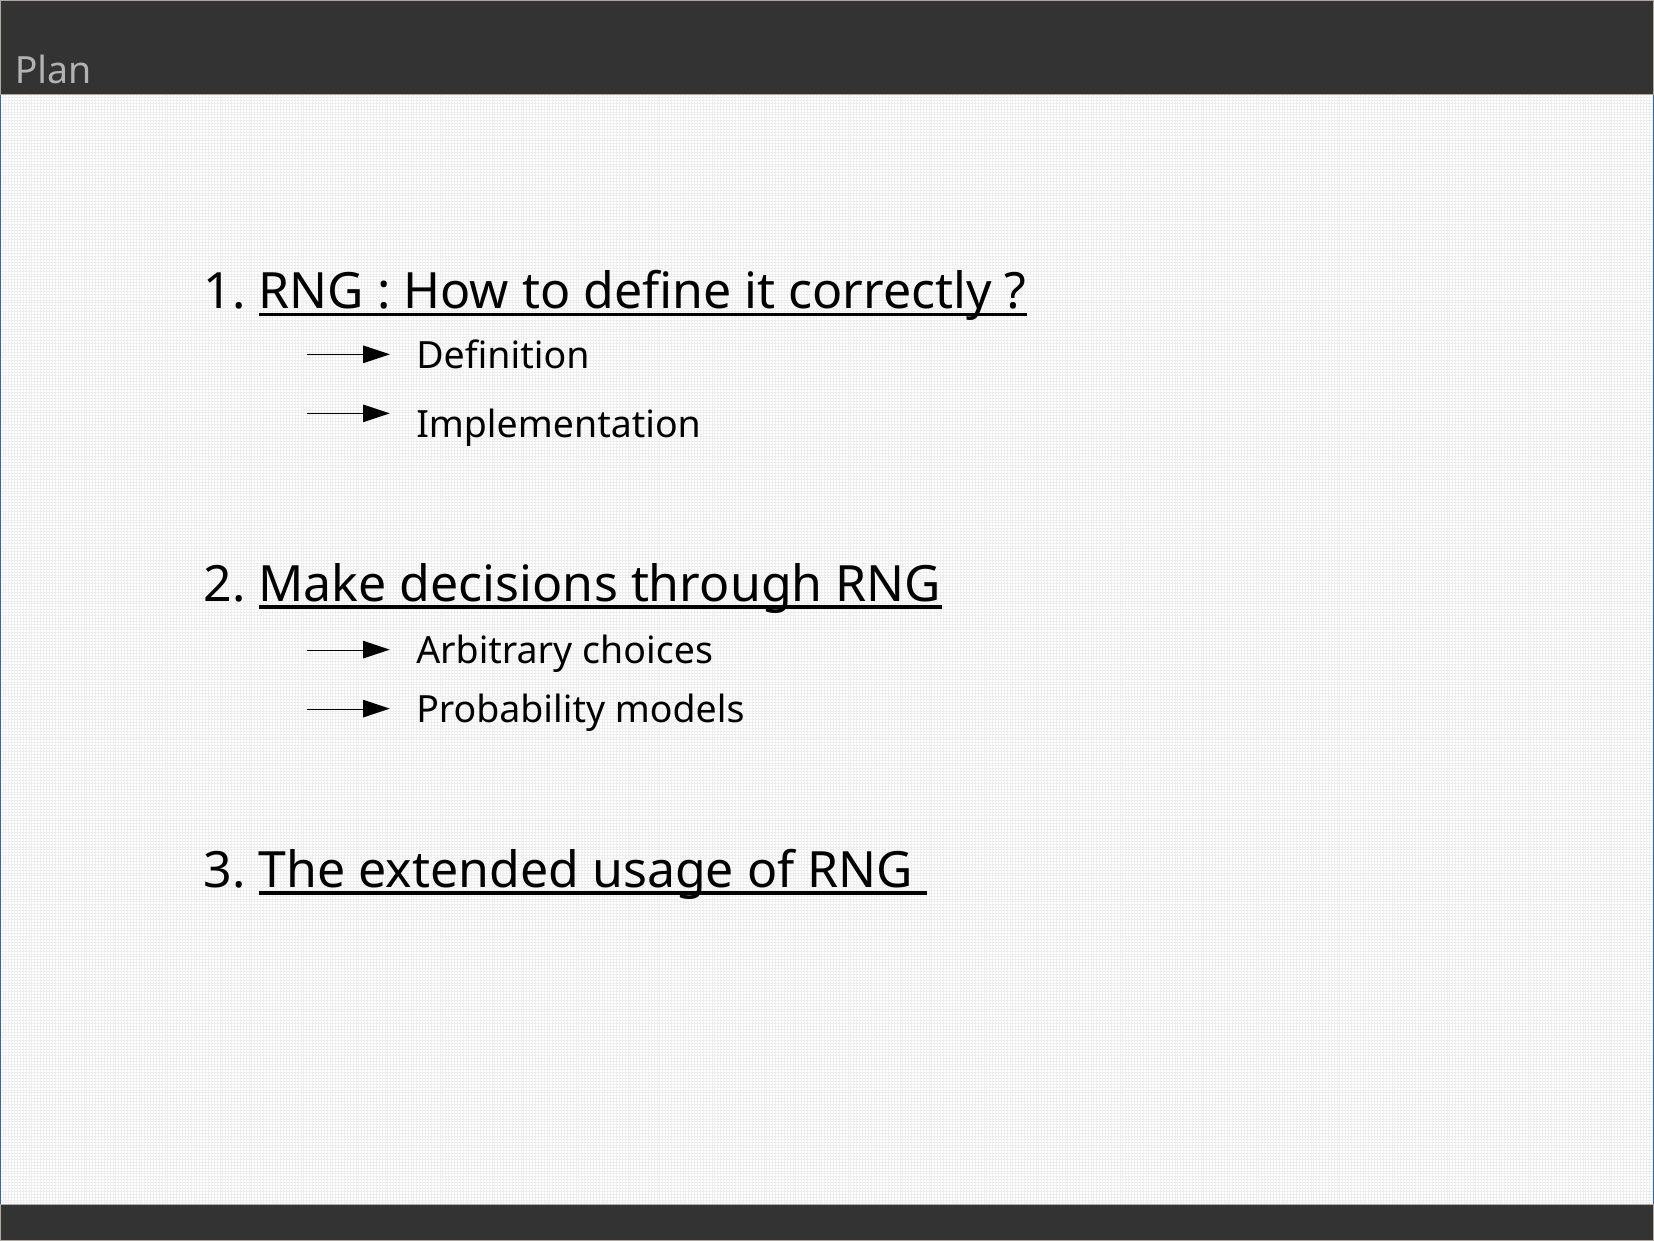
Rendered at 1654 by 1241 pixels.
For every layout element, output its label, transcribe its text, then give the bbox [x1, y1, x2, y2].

text_box 1. RNG : How to define it correctly ? [188, 248, 1347, 322]
text_box Plan [0, 35, 650, 95]
text_box Arbitrary choices [401, 616, 922, 675]
text_box Implementation [401, 390, 1004, 449]
text_box Probability models [401, 675, 922, 735]
text_box Definition [401, 321, 922, 381]
text_box 2. Make decisions through RNG [188, 540, 1347, 615]
text_box 3. The extended usage of RNG [188, 826, 1347, 901]
text_box [0, 0, 1654, 1241]
